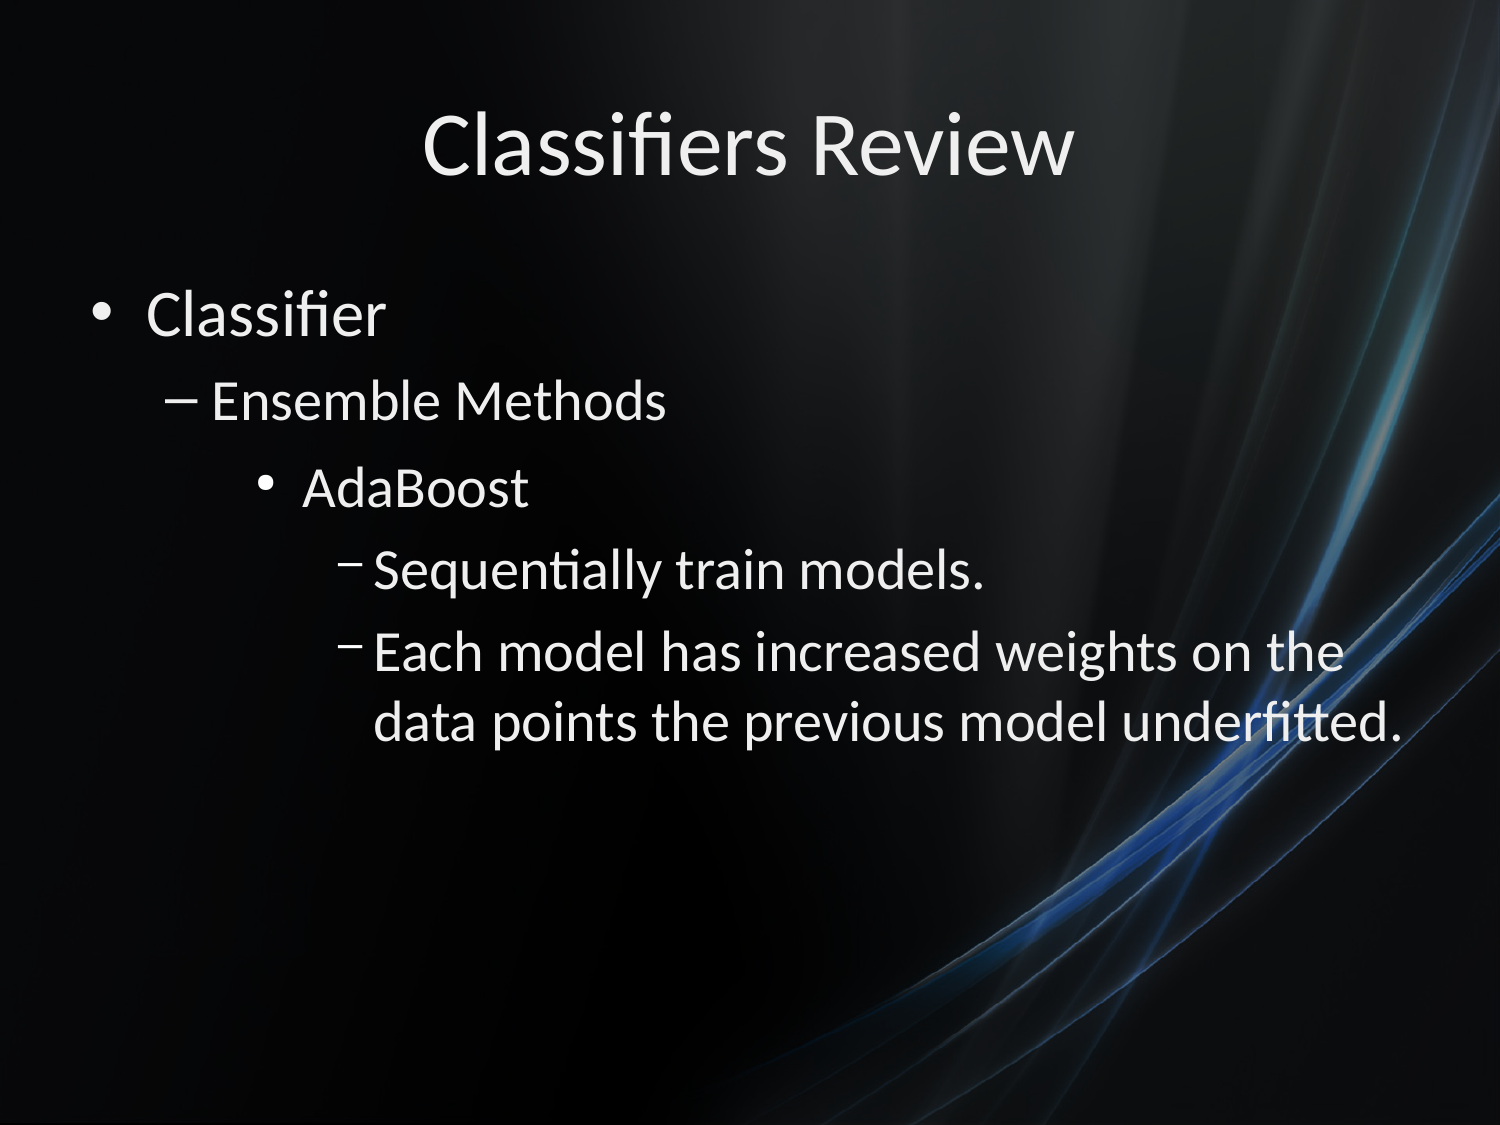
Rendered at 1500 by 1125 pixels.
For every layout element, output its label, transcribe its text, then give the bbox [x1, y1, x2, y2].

title Classifiers Review [75, 45, 1425, 233]
list Classifier Ensemble Methods AdaBoost Sequentially train models. Each model has increased weights on the data points the previous model underfitted. [75, 262, 1425, 1005]
picture [0, 0, 1500, 1125]
